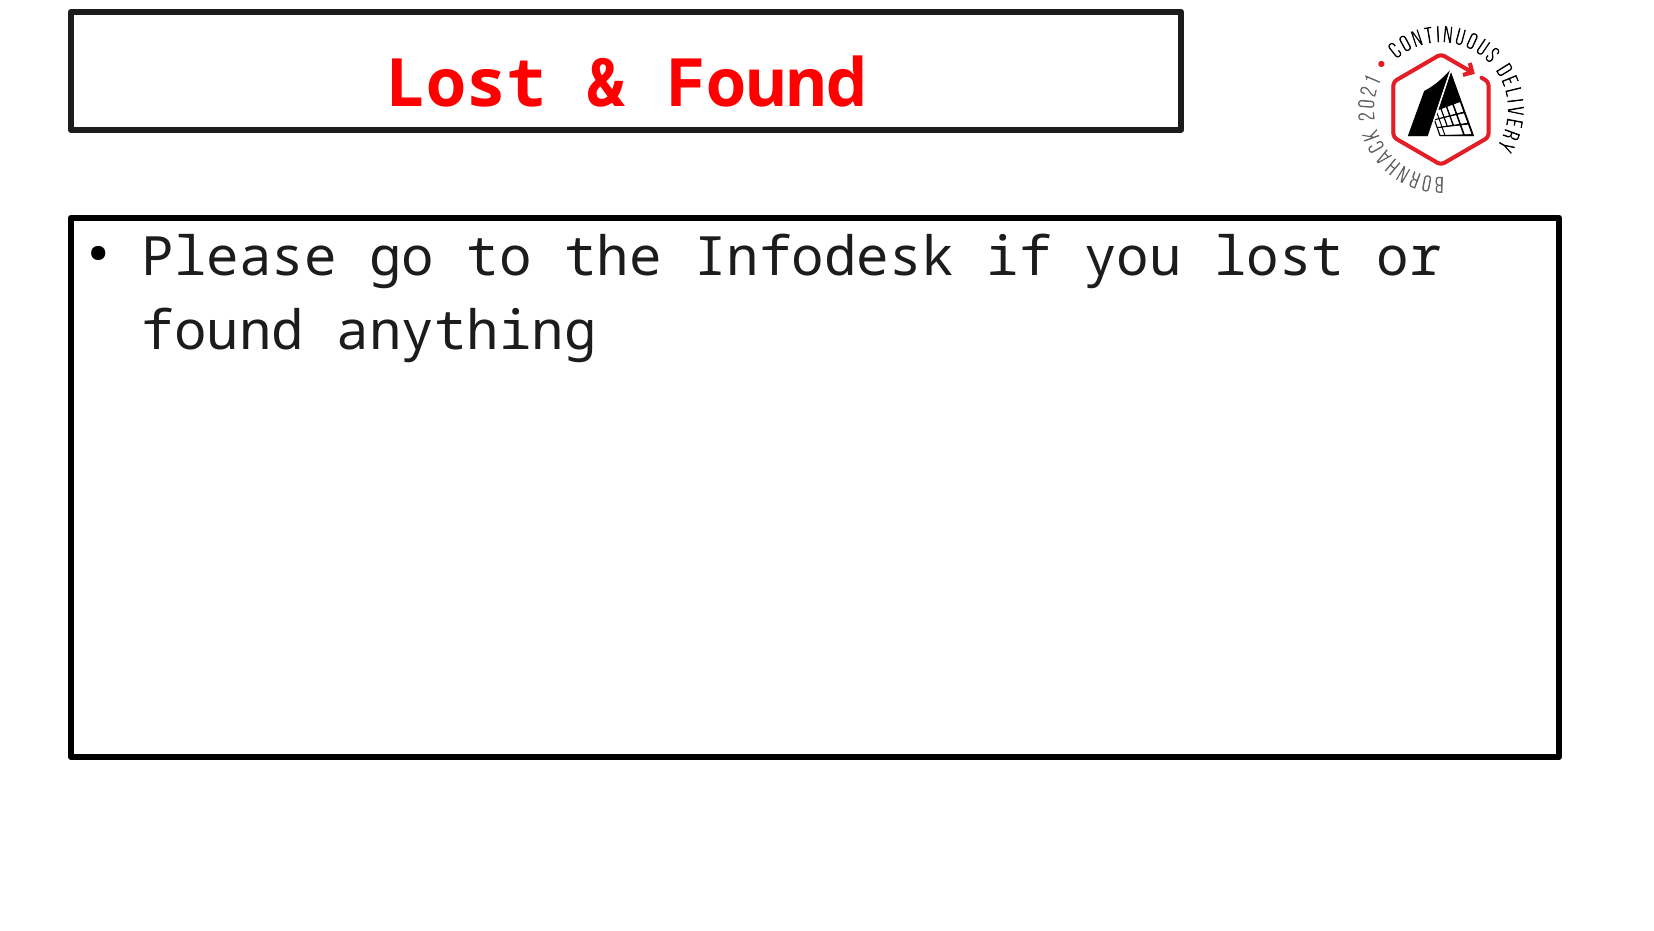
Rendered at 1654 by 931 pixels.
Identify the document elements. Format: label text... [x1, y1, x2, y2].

title Lost & Found [70, 11, 1182, 130]
subtitle Please go to the Infodesk if you lost or found anything [70, 217, 1560, 758]
picture [1358, 26, 1524, 193]
